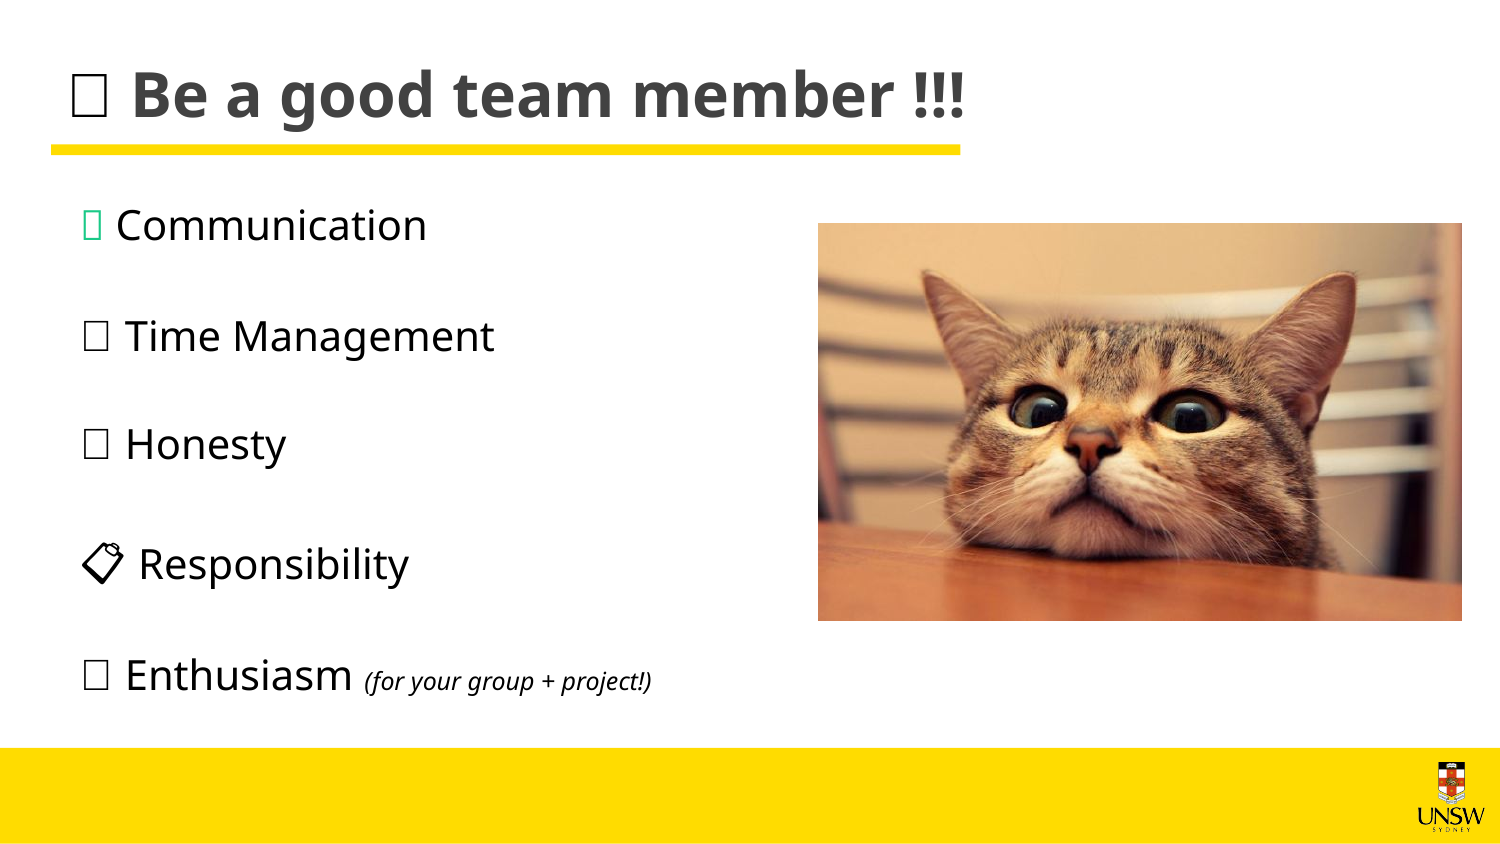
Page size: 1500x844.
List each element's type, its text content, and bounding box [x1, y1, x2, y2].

text_box ✨ Enthusiasm (for your group + project!) [64, 623, 1035, 714]
text_box 📢 Communication [64, 183, 736, 264]
text_box [51, 144, 961, 156]
picture [818, 223, 1462, 621]
text_box 💕 Honesty [64, 393, 736, 484]
text_box ⏰ Time Management [64, 284, 736, 376]
picture [1418, 762, 1485, 832]
text_box 📋 Responsibility [64, 512, 736, 604]
text_box 🏡 Be a good team member !!! [51, 24, 1449, 145]
